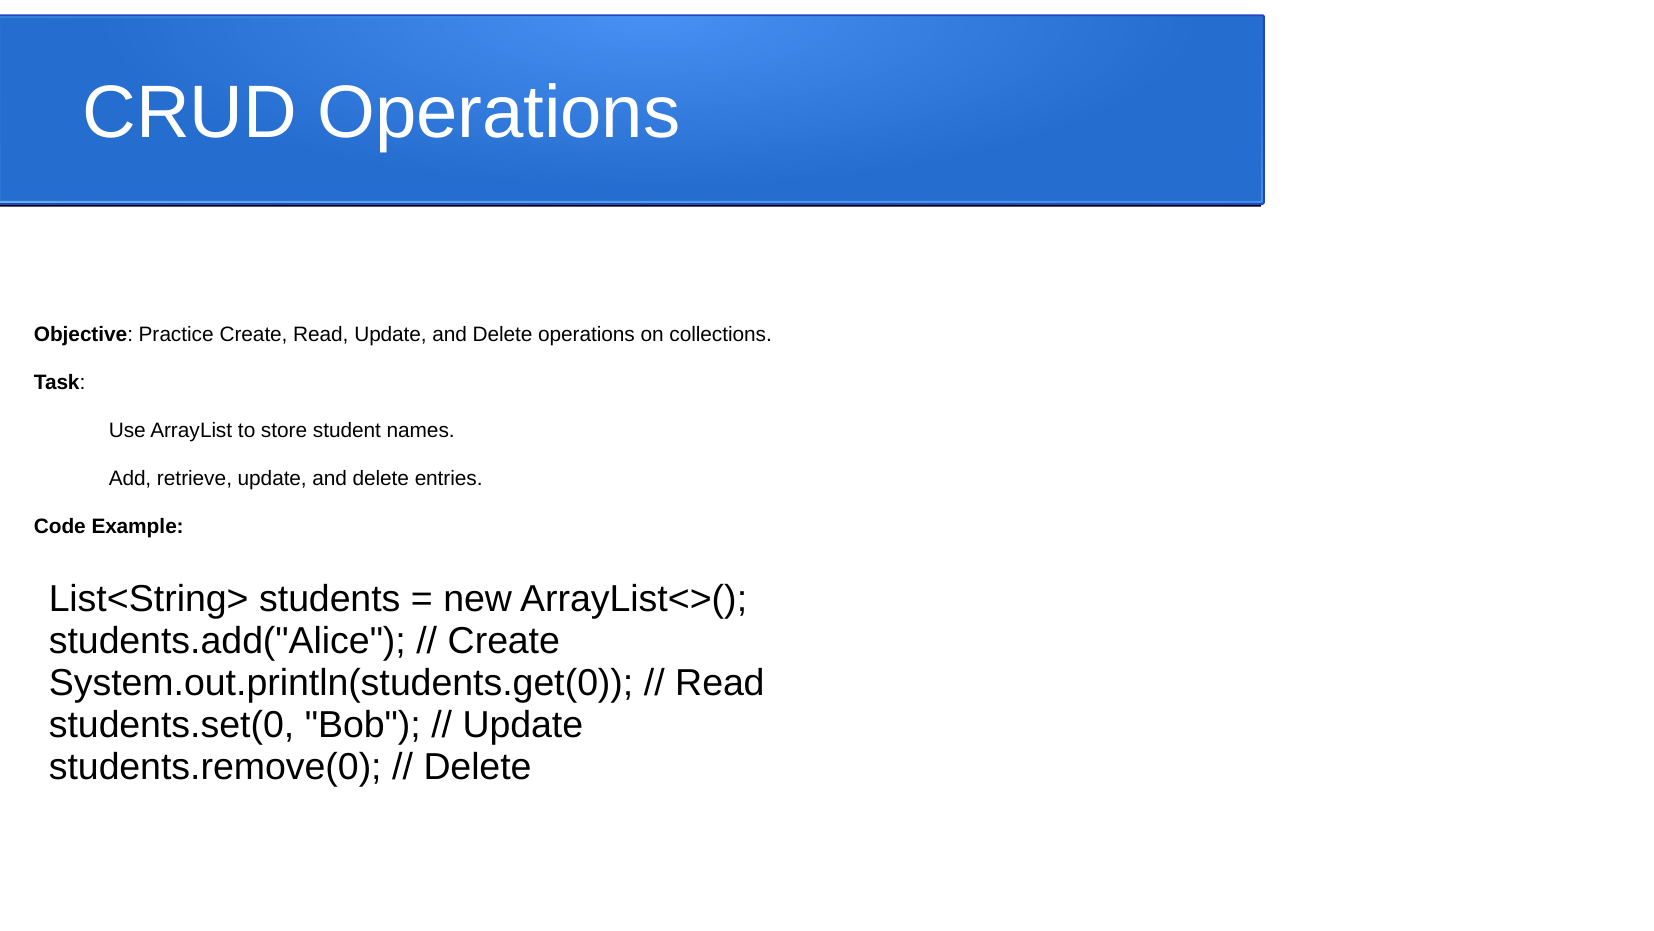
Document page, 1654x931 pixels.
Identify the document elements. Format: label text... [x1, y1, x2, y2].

title CRUD Operations [82, 35, 1235, 189]
text_box Objective: Practice Create, Read, Update, and Delete operations on collections. Task: Use ArrayList to store student names. Add, retrieve, update, and delete entries. Code Example: [19, 315, 931, 617]
text_box List<String> students = new ArrayList<>(); students.add("Alice"); // Create System.out.println(students.get(0)); // Read students.set(0, "Bob"); // Update students.remove(0); // Delete [34, 570, 781, 796]
